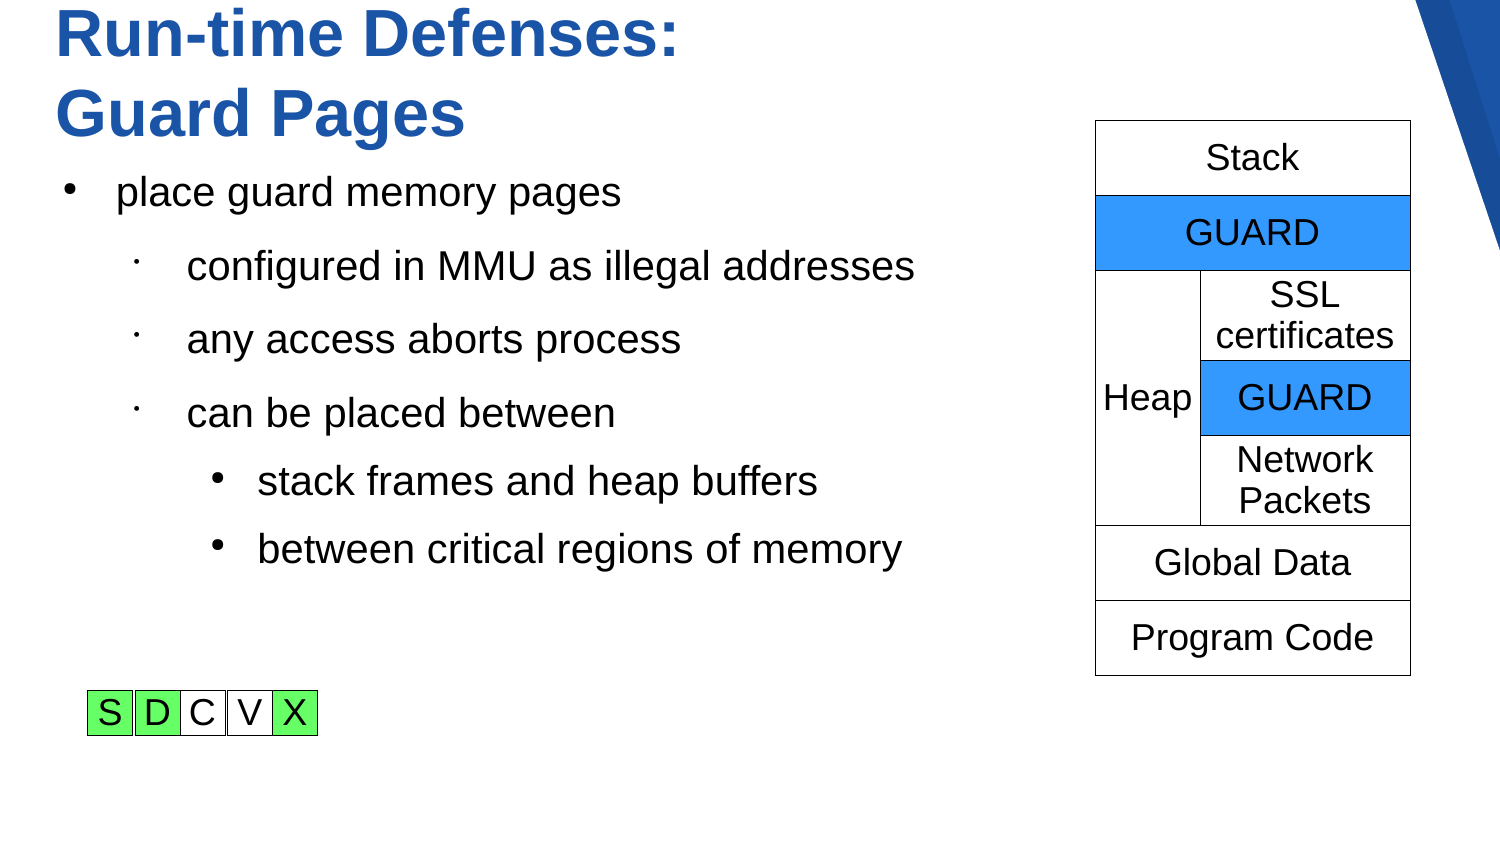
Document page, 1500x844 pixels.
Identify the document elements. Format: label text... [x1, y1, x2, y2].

text_box Program Code [1095, 601, 1411, 676]
text_box GUARD [1200, 360, 1411, 436]
text_box Stack [1095, 120, 1411, 195]
text_box Network Packets [1200, 436, 1411, 526]
text_box D [135, 690, 180, 736]
text_box GUARD [1095, 195, 1411, 271]
text_box Global Data [1095, 526, 1411, 601]
text_box V [227, 690, 272, 736]
text_box C [180, 690, 226, 736]
text_box Heap [1095, 271, 1200, 526]
text_box S [87, 690, 133, 736]
title Run-time Defenses: Guard Pages [40, 97, 1306, 166]
text_box SSL certificates [1200, 270, 1411, 360]
list place guard memory pages configured in MMU as illegal addresses any access aborts process can be placed between stack frames and heap buffers between critical regions of memory [30, 150, 1486, 721]
text_box X [272, 690, 318, 736]
